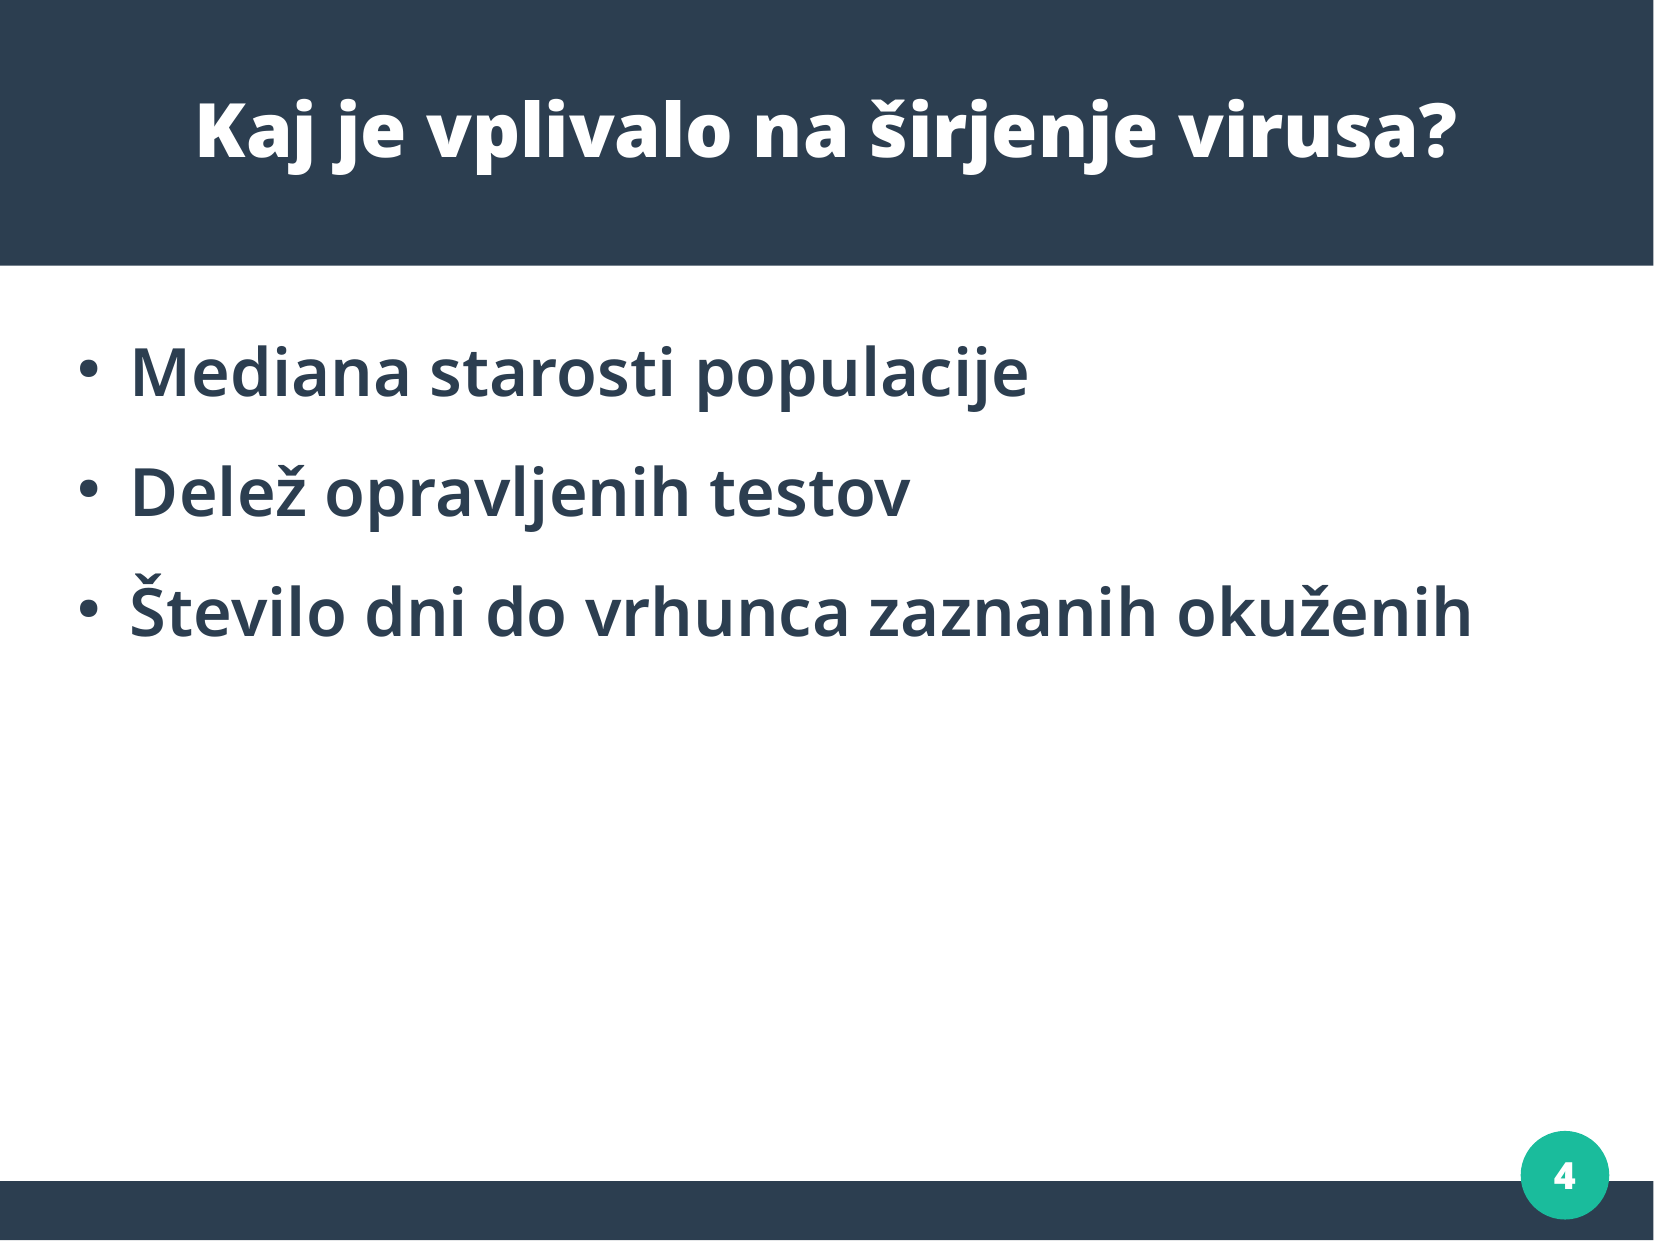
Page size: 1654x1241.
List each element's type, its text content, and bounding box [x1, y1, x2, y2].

list Mediana starosti populacije Delež opravljenih testov Število dni do vrhunca zaznanih okuženih [59, 324, 1595, 1152]
title Kaj je vplivalo na širjenje virusa? [59, 49, 1595, 207]
